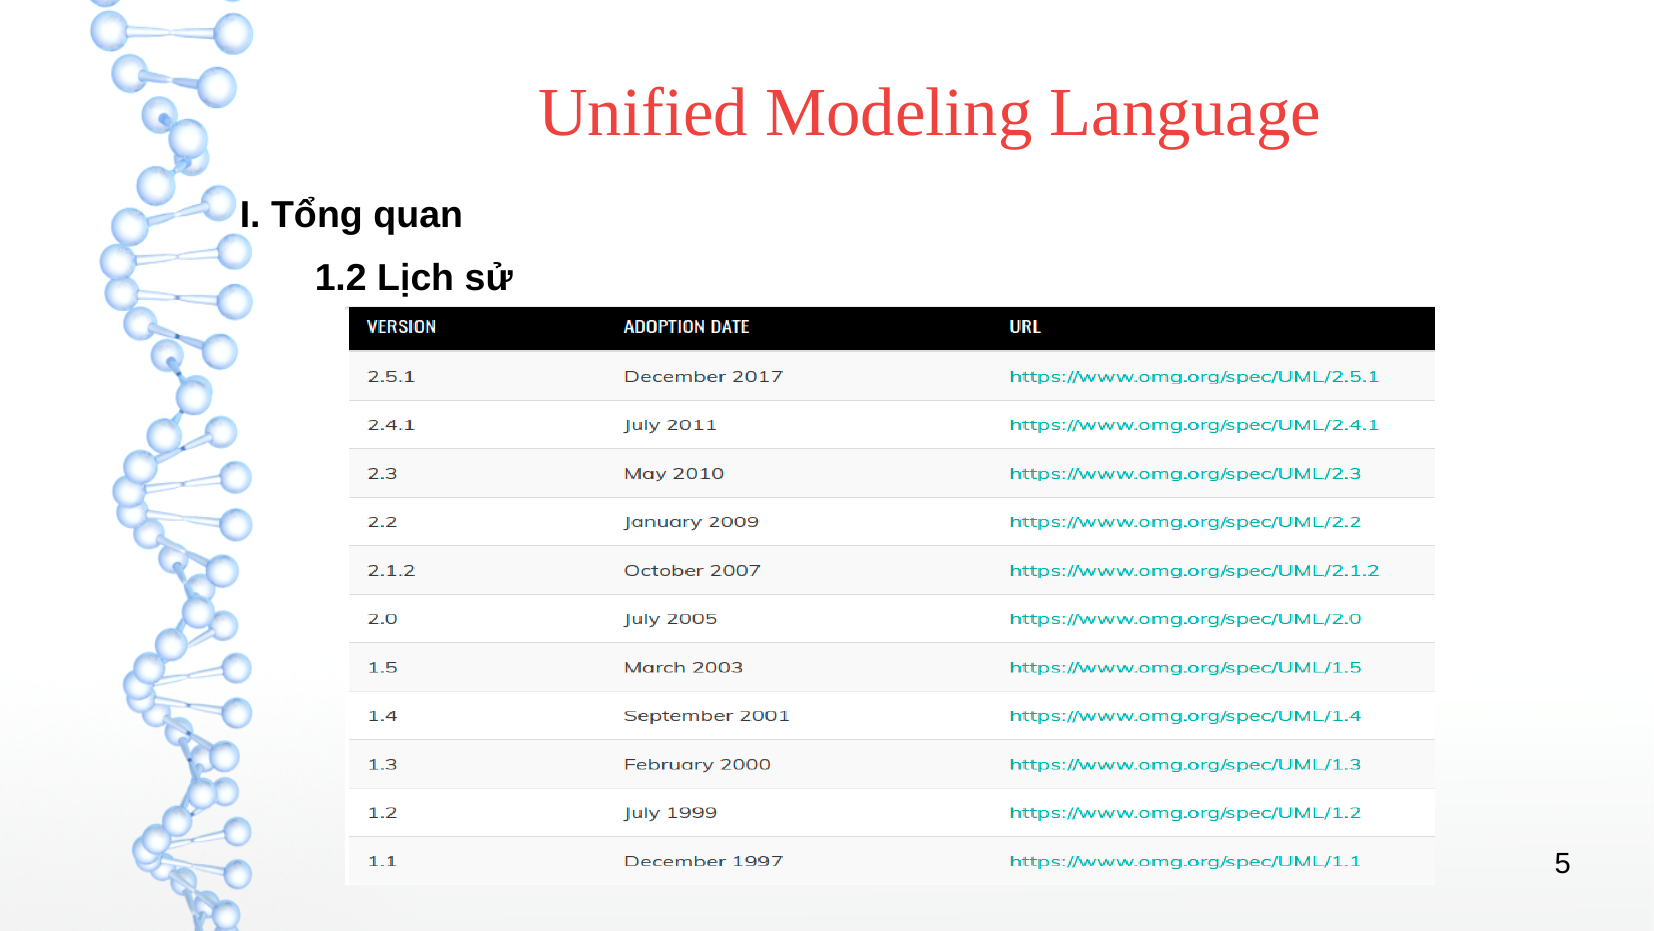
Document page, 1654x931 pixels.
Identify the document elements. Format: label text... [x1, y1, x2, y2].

text_box I. Tổng quan 1.2 Lịch sử [225, 165, 1621, 436]
picture [0, 0, 1654, 931]
text_box + Mang tính thống nhất trong phân tích và thiết kế. + UML được công nhận là chuẩn chung vào 1997. [345, 300, 1456, 496]
title Unified Modeling Language [265, 35, 1595, 165]
